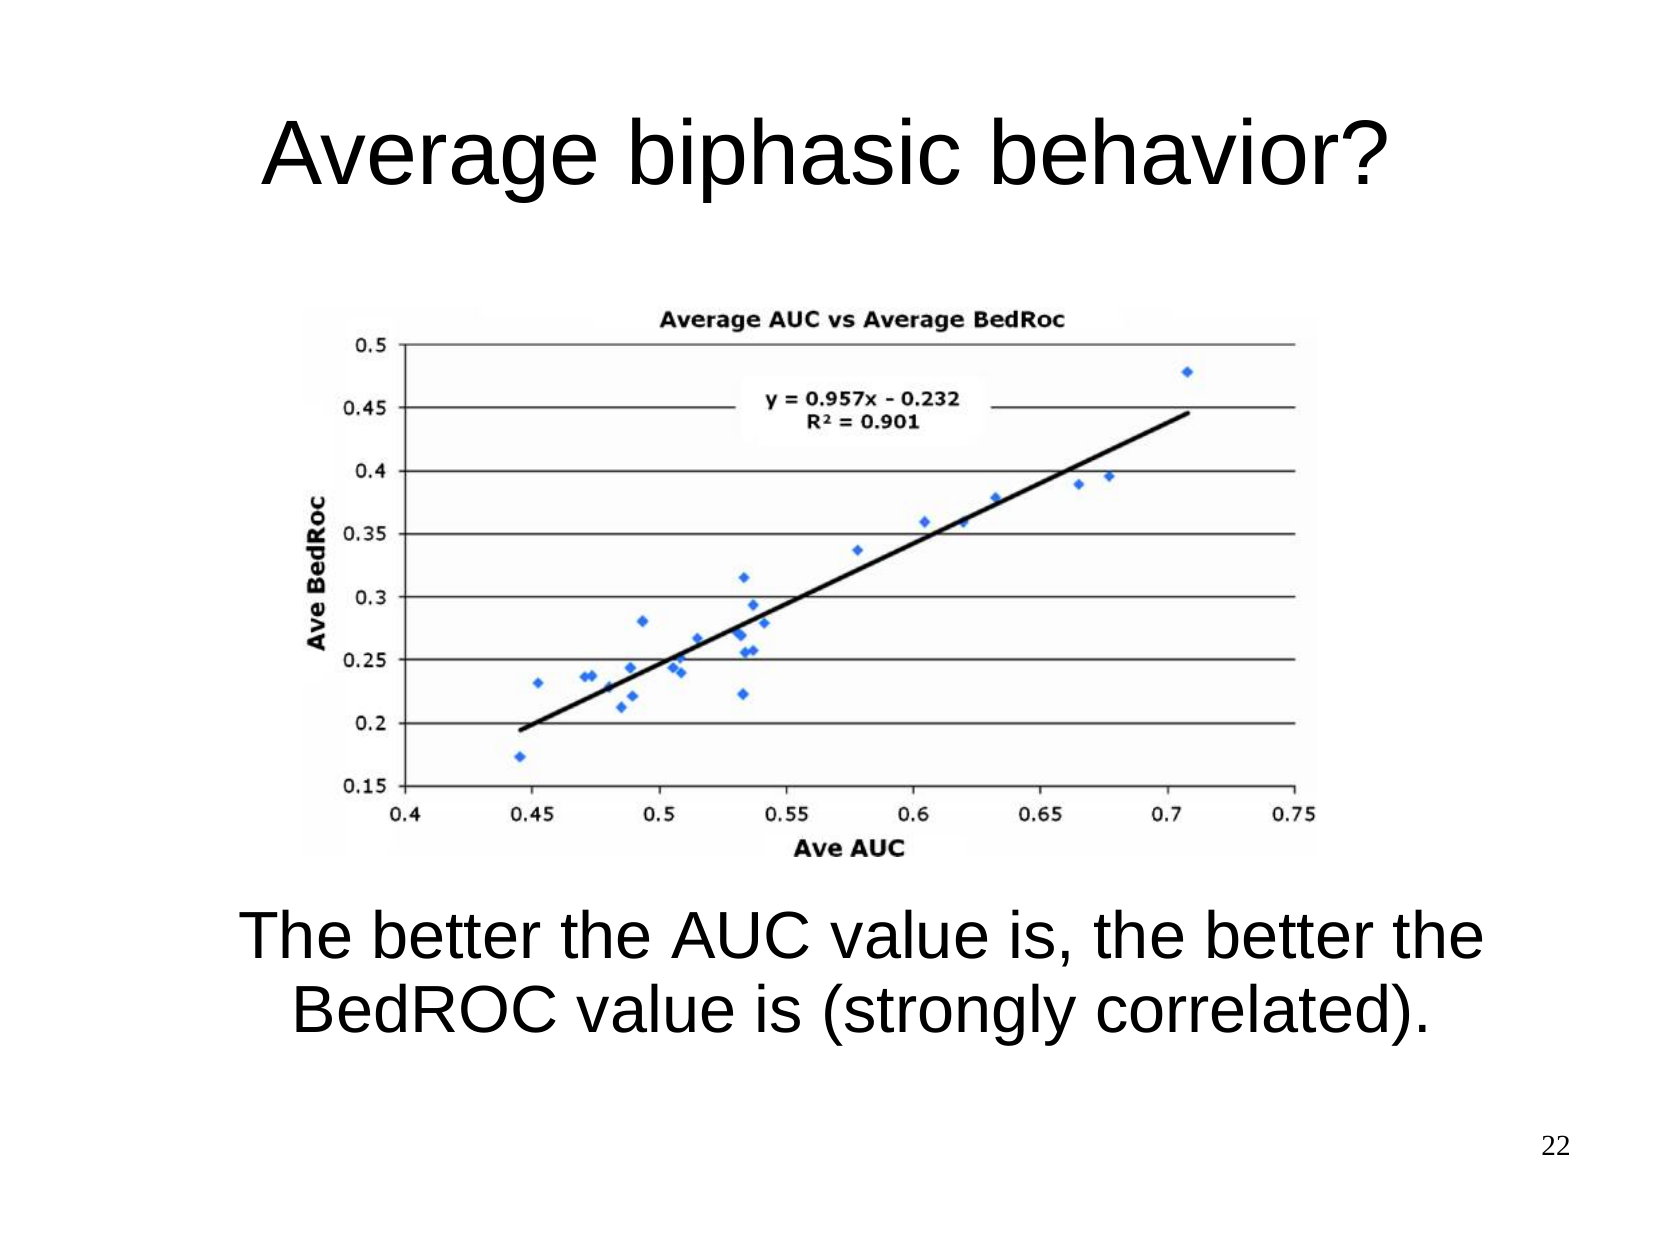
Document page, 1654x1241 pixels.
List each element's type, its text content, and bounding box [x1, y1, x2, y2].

list The better the AUC value is, the better the BedROC value is (strongly correlated). [82, 897, 1571, 1087]
picture [303, 307, 1317, 857]
title Average biphasic behavior? [82, 49, 1571, 257]
